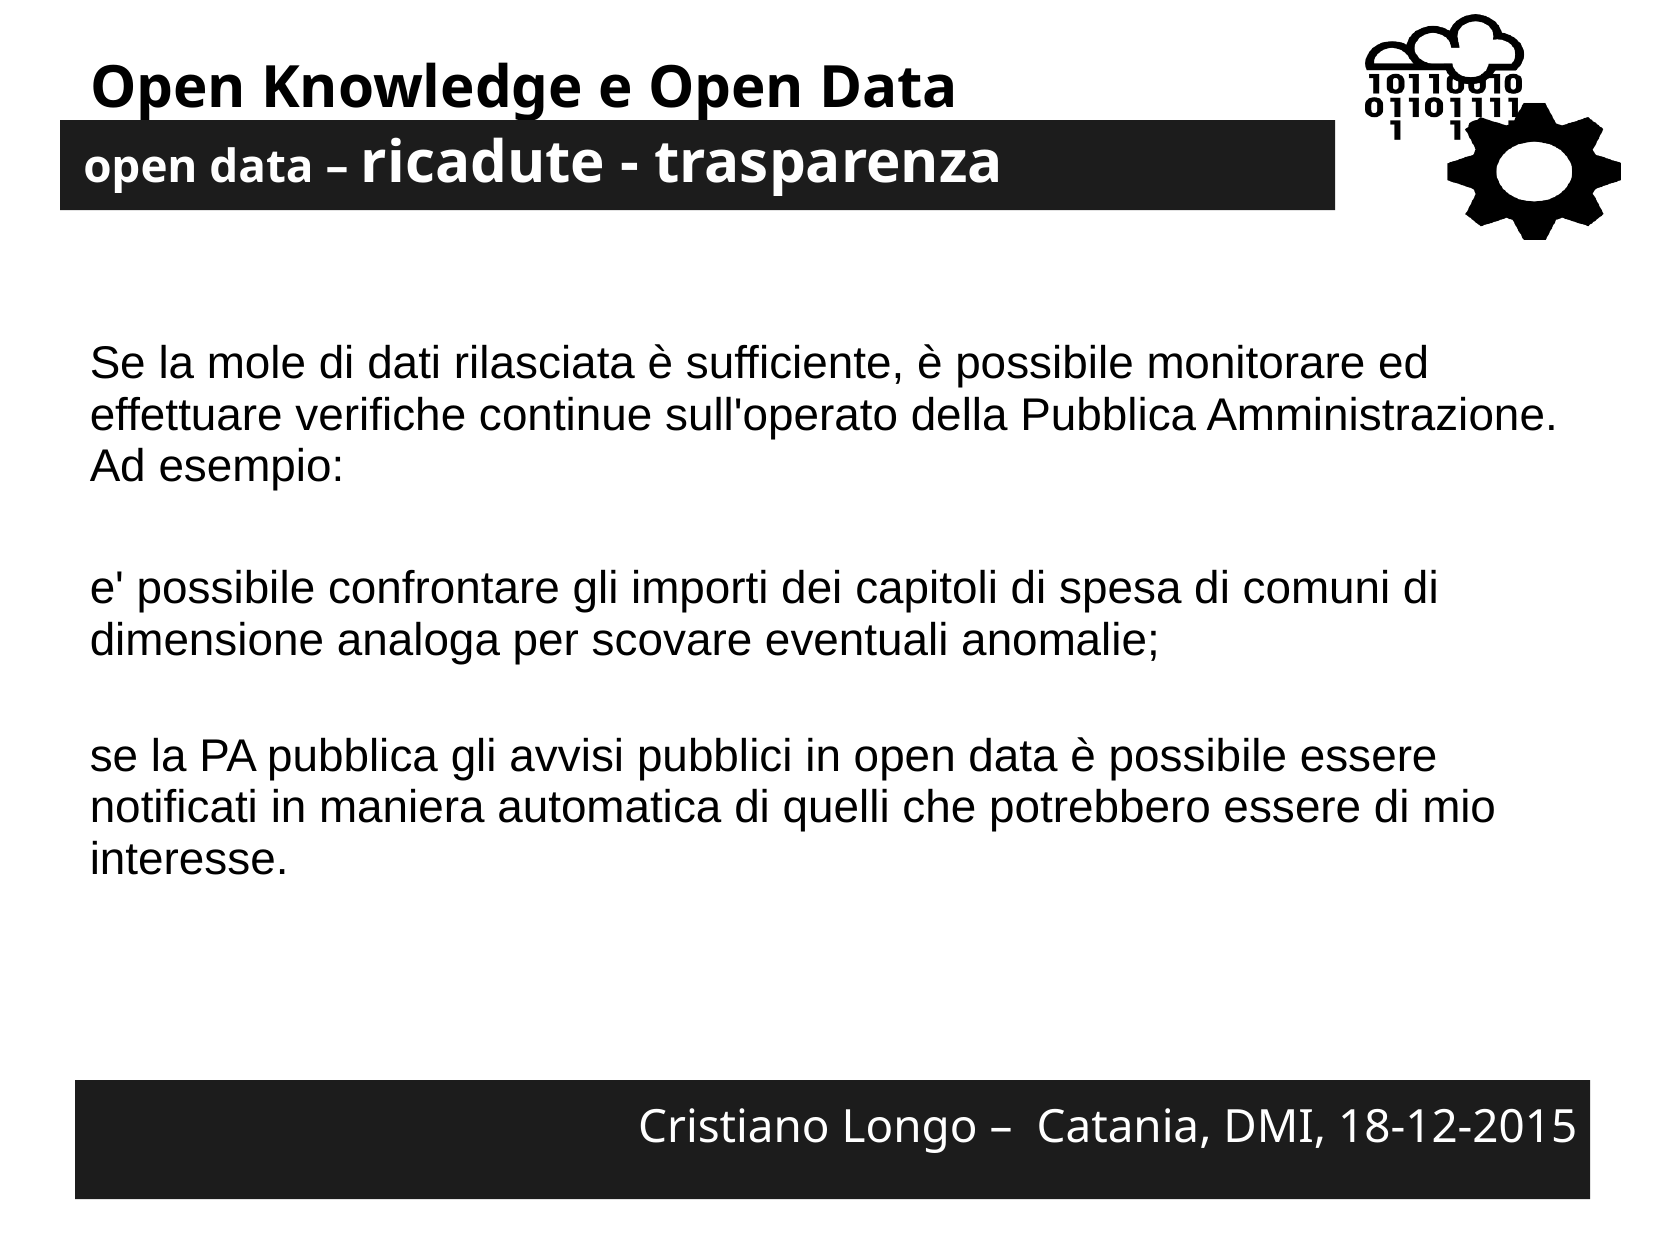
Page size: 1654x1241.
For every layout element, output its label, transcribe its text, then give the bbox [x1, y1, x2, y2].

list open data – ricadute - trasparenza [60, 120, 1336, 211]
text_box e' possibile confrontare gli importi dei capitoli di spesa di comuni di dimensione analoga per scovare eventuali anomalie; [75, 555, 1546, 673]
text_box Se la mole di dati rilasciata è sufficiente, è possibile monitorare ed effettuare verifiche continue sull'operato della Pubblica Amministrazione. Ad esempio: [75, 330, 1591, 499]
list Cristiano Longo – Catania, DMI, 18-12-2015 [75, 1080, 1591, 1200]
text_box se la PA pubblica gli avvisi pubblici in open data è possibile essere notificati in maniera automatica di quelli che potrebbero essere di mio interesse. [75, 722, 1546, 892]
list Open Knowledge e Open Data [75, 45, 1325, 120]
picture [1365, 14, 1621, 241]
